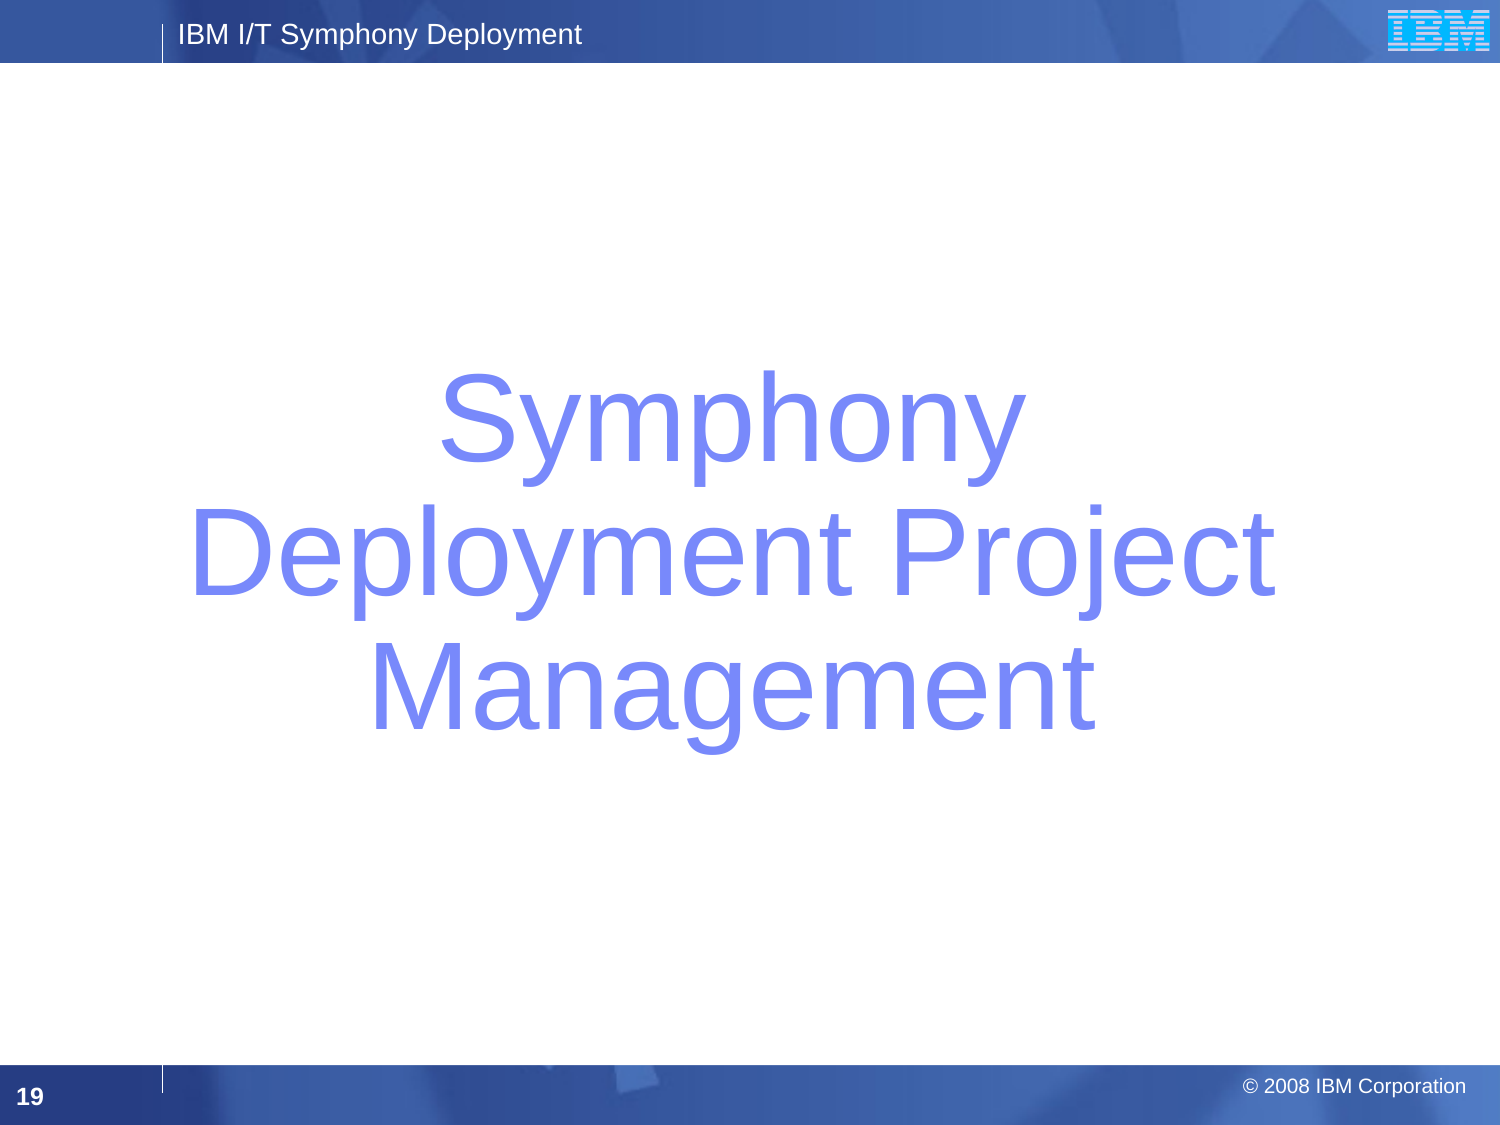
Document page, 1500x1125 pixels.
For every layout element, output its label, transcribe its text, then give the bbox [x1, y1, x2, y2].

text_box 1 [35, 1080, 119, 1118]
title Symphony Deployment Project Management [171, 137, 1354, 765]
